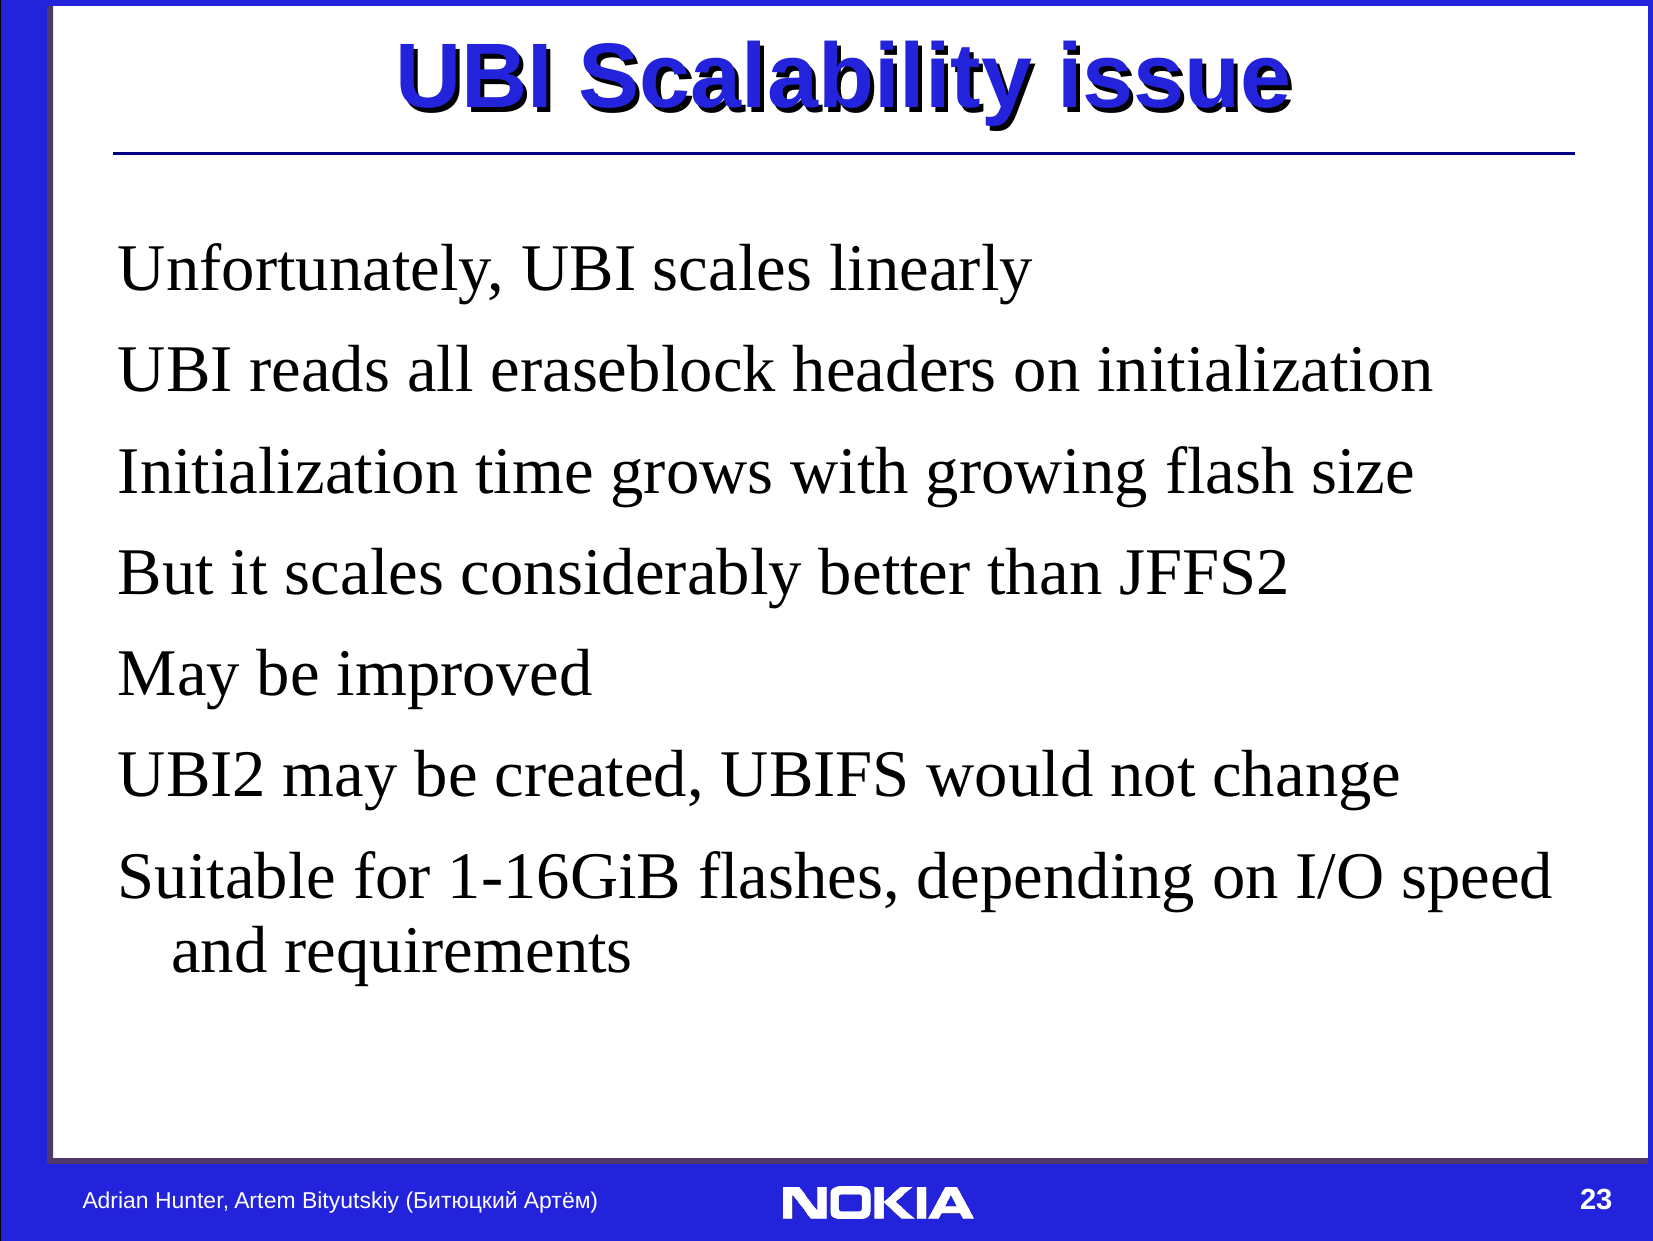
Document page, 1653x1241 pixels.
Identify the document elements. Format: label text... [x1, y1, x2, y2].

list Unfortunately, UBI scales linearly UBI reads all eraseblock headers on initialization Initialization time grows with growing flash size But it scales considerably better than JFFS2 May be improved UBI2 may be created, UBIFS would not change Suitable for 1-16GiB flashes, depending on I/O speed and requirements [100, 231, 1588, 1069]
picture [783, 1186, 974, 1219]
title UBI Scalability issue [100, 2, 1588, 151]
